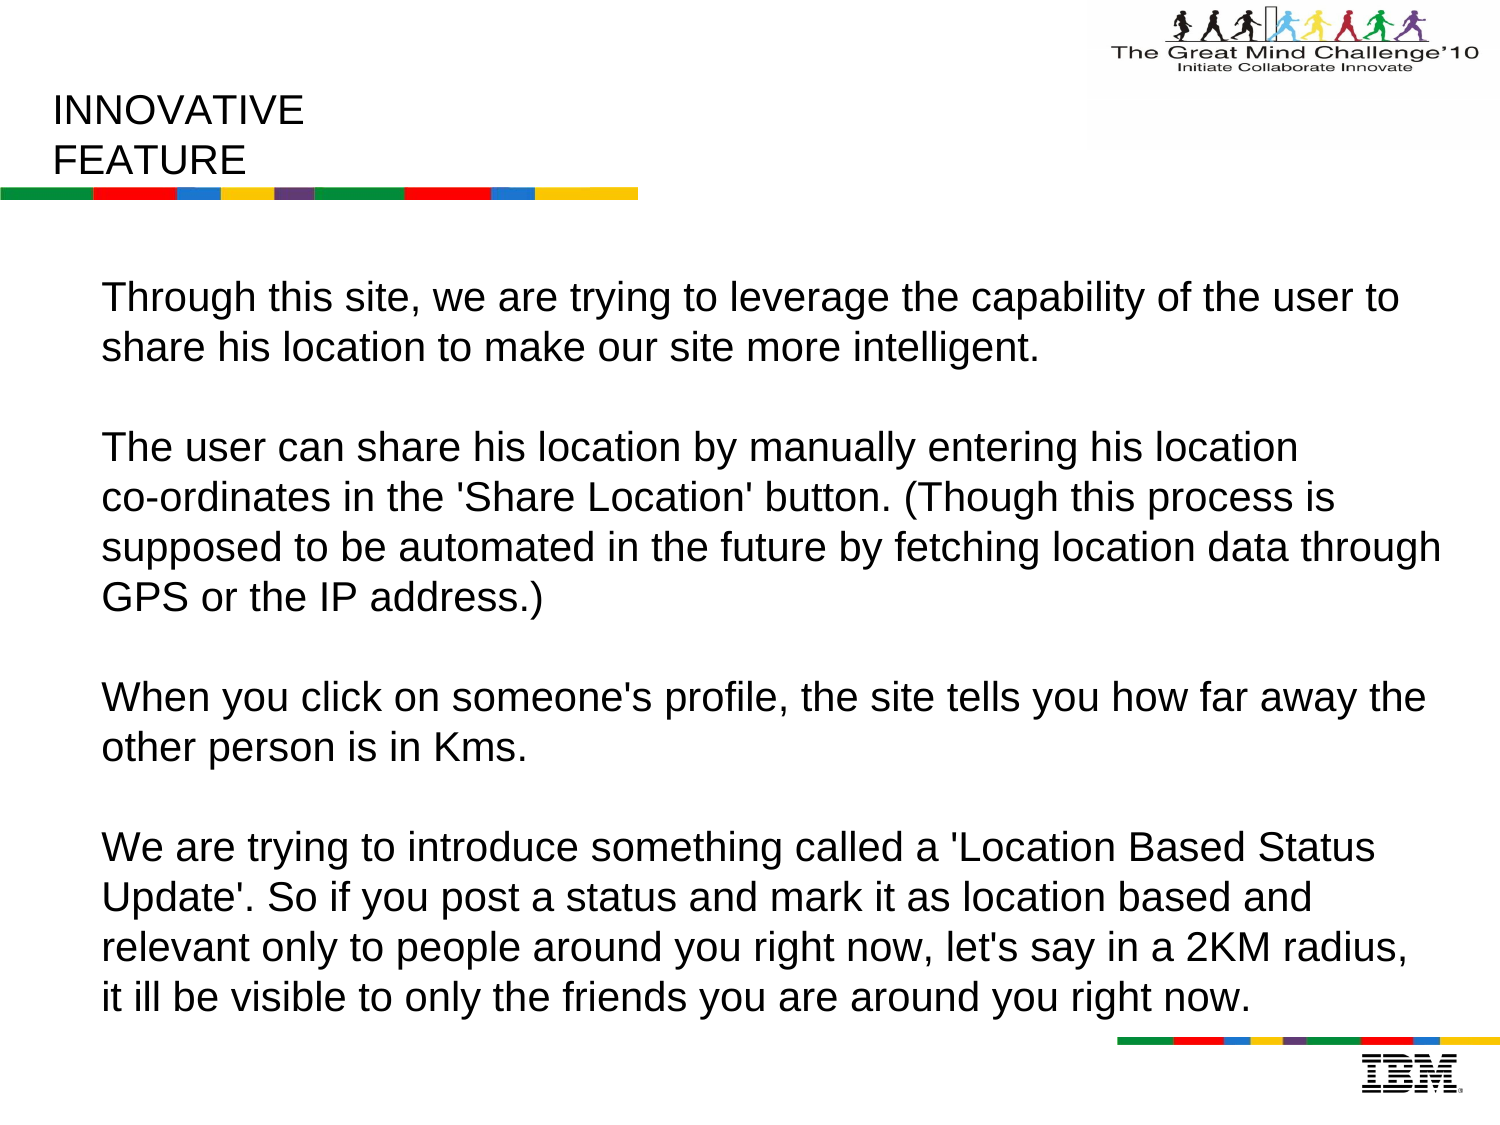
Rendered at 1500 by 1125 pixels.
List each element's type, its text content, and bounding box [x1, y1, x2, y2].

picture [0, 187, 638, 200]
picture [1117, 1037, 1500, 1045]
picture [1087, 0, 1500, 150]
picture [1362, 1054, 1463, 1093]
text_box INNOVATIVE FEATURE [37, 75, 526, 140]
text_box Through this site, we are trying to leverage the capability of the user to share his location to make our site more intelligent. The user can share his location by manually entering his location co-ordinates in the 'Share Location' button. (Though this process is supposed to be automated in the future by fetching location data through GPS or the IP address.) When you click on someone's profile, the site tells you how far away the other person is in Kms. We are trying to introduce something called a 'Location Based Status Update'. So if you post a status and mark it as location based and relevant only to people around you right now, let's say in a 2KM radius, it ill be visible to only the friends you are around you right now. [75, 262, 1483, 1028]
